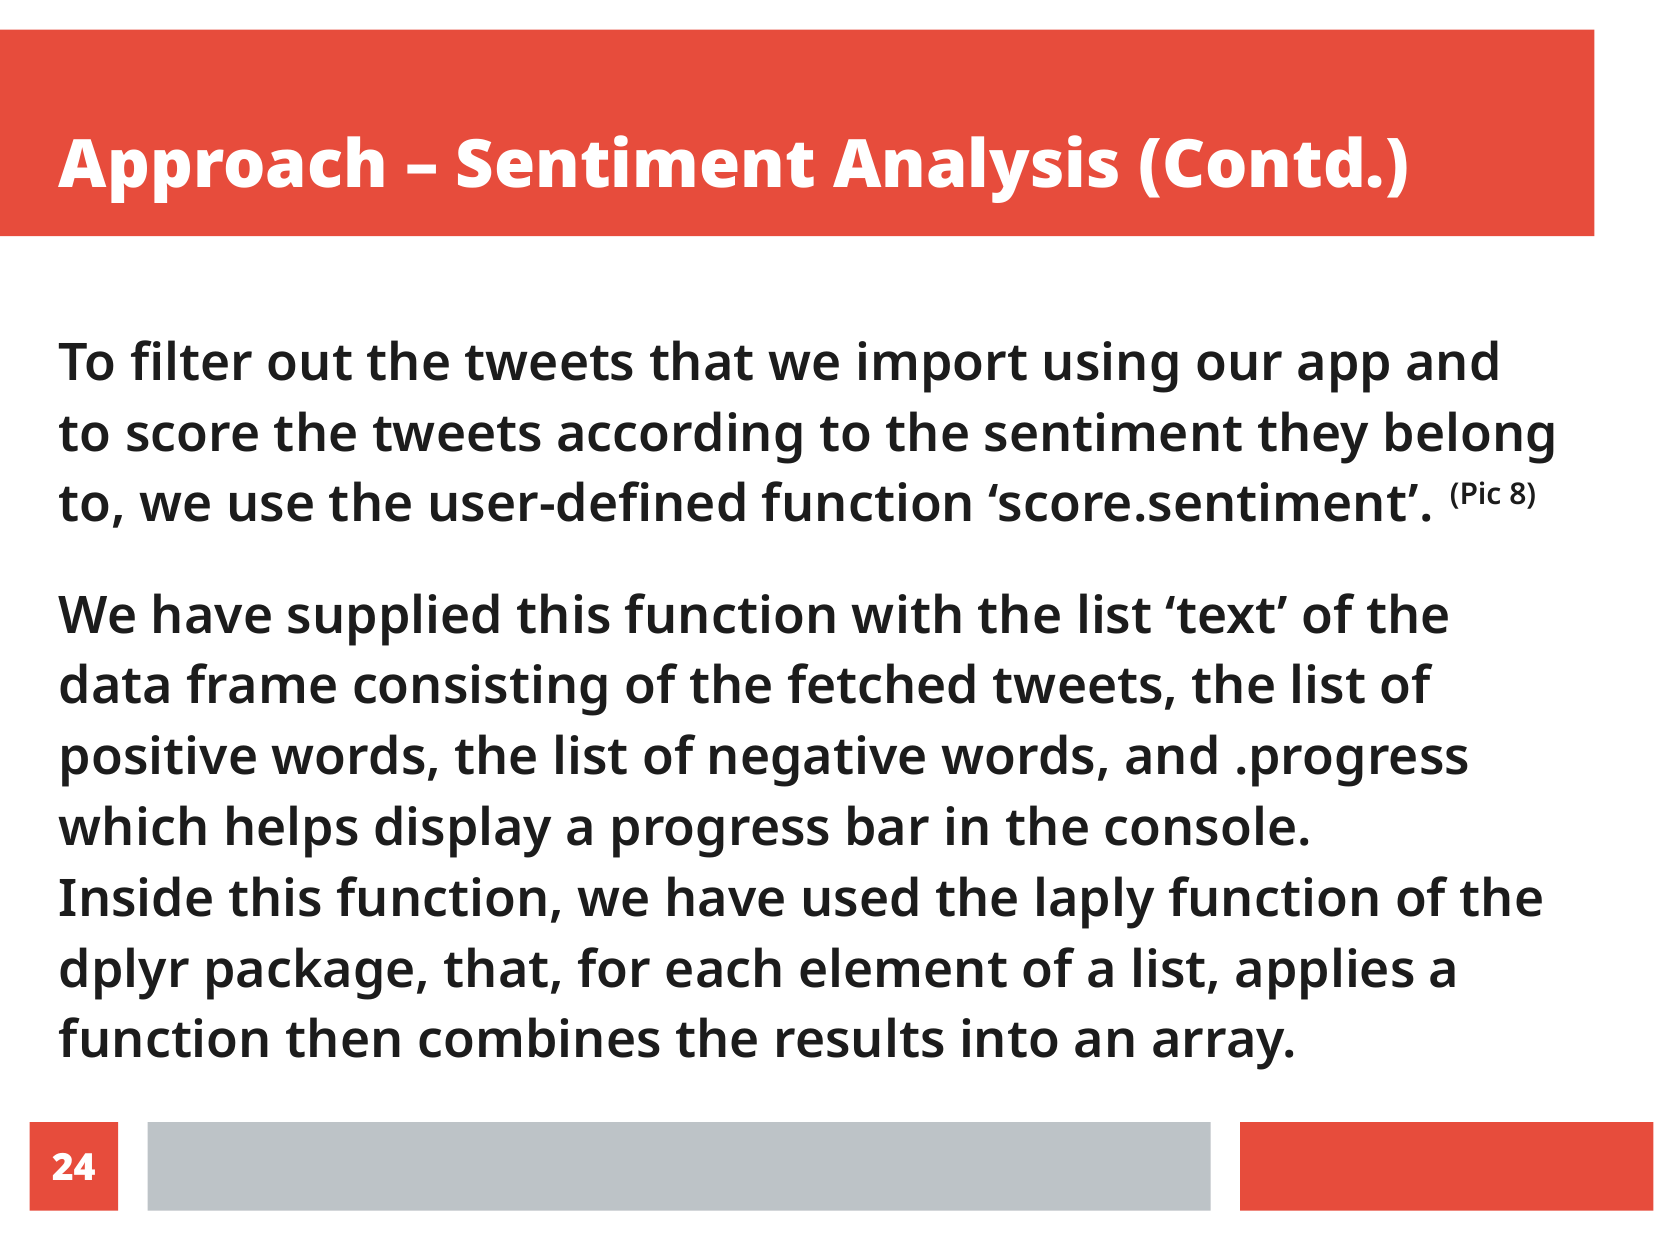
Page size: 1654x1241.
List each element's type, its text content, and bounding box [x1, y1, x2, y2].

list To filter out the tweets that we import using our app and to score the tweets according to the sentiment they belong to, we use the user-defined function ‘score.sentiment’. (Pic 8) We have supplied this function with the list ‘text’ of the data frame consisting of the fetched tweets, the list of positive words, the list of negative words, and .progress which helps display a progress bar in the console. Inside this function, we have used the laply function of the dplyr package, that, for each element of a list, applies a function then combines the results into an array. [59, 324, 1565, 1093]
title Approach – Sentiment Analysis (Contd.) [59, 59, 1595, 207]
